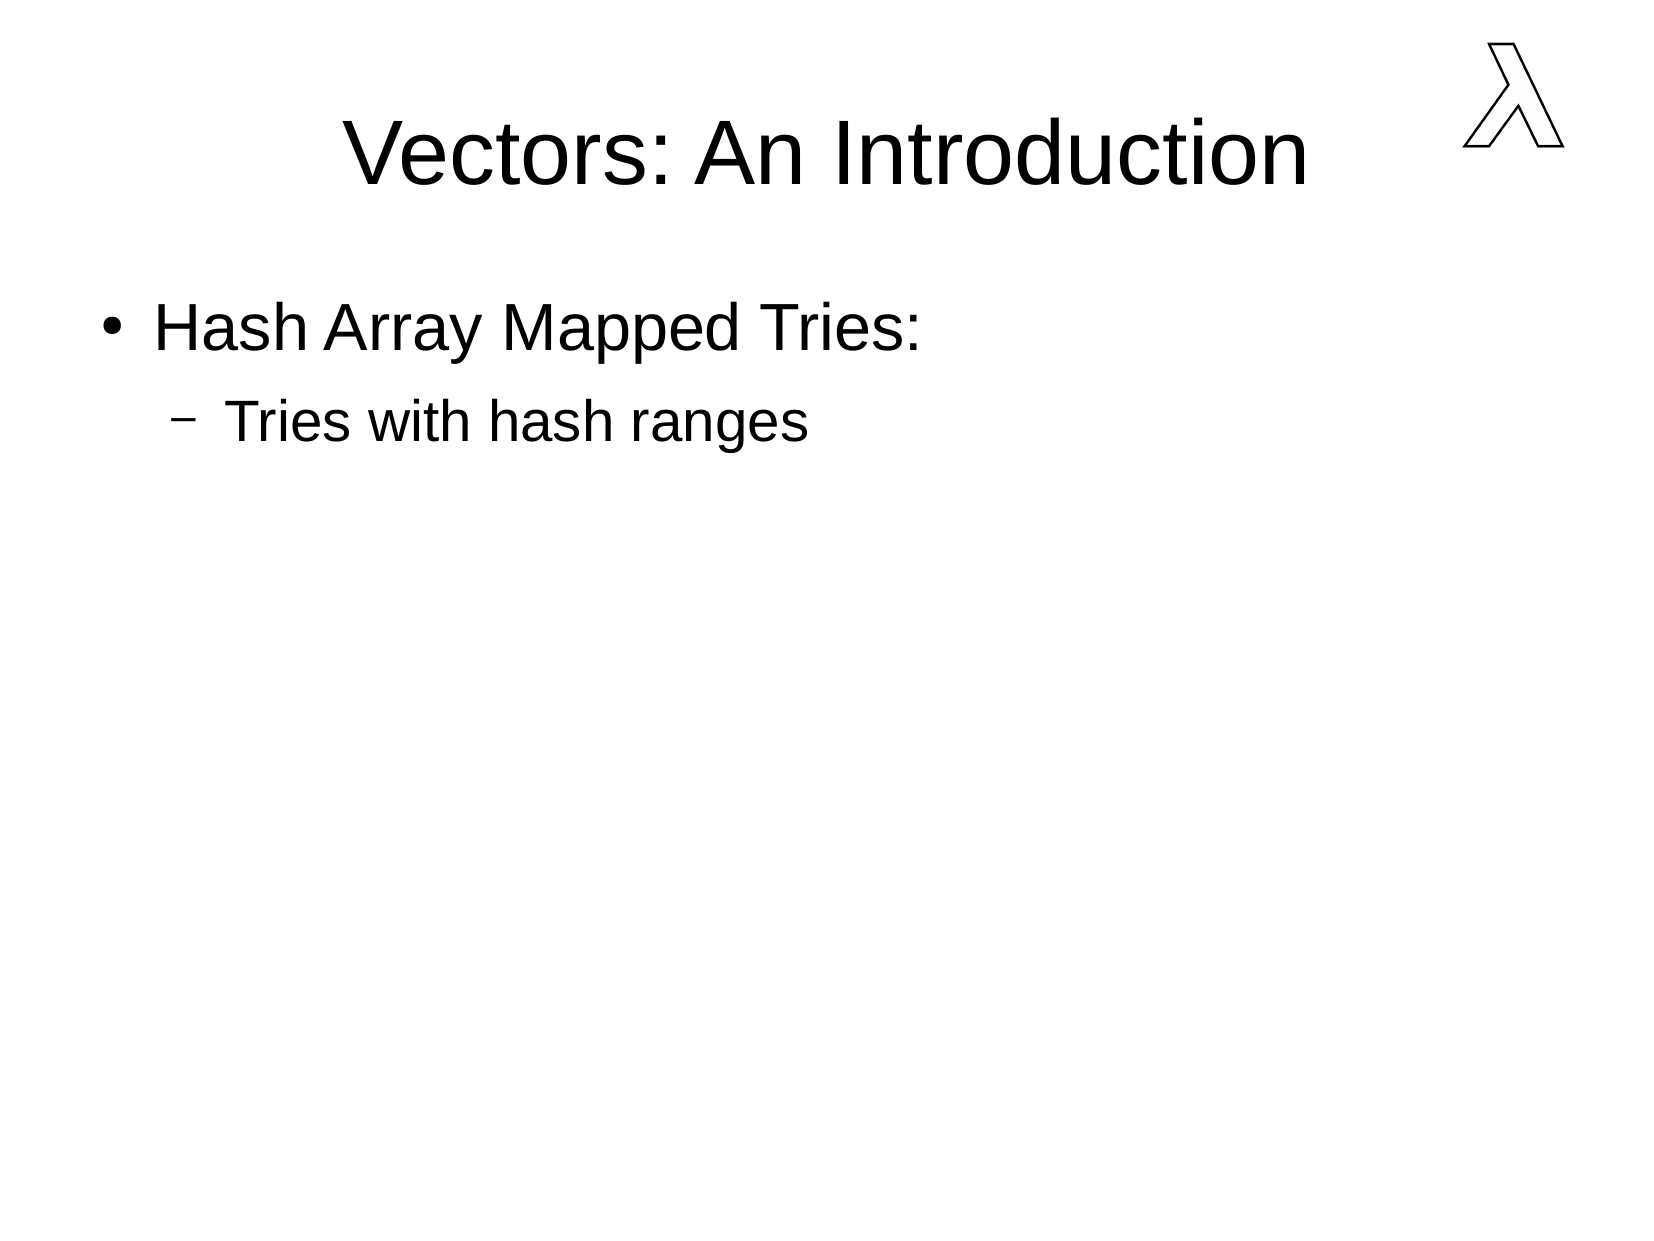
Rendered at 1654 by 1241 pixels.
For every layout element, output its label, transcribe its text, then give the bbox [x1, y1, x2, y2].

list Hash Array Mapped Tries: Tries with hash ranges [82, 290, 1571, 1010]
title Vectors: An Introduction [82, 49, 1571, 257]
picture [1440, 40, 1587, 151]
